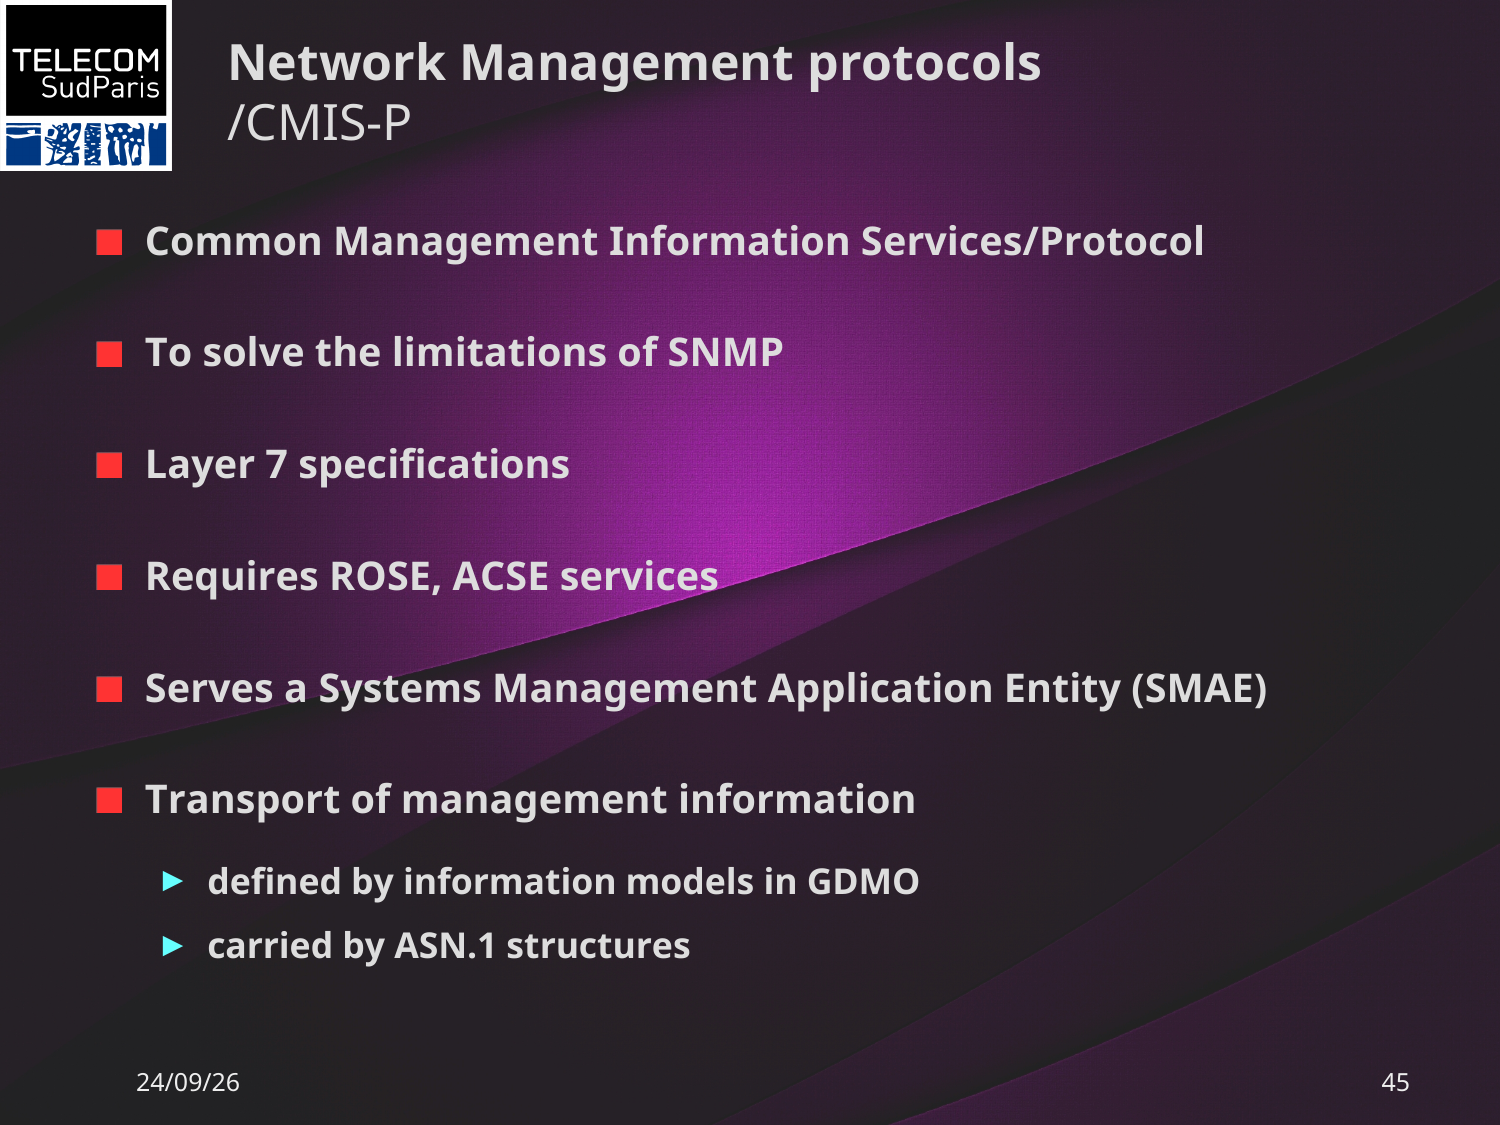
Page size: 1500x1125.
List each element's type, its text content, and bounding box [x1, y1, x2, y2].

picture [0, 0, 1500, 1125]
list Common Management Information Services/Protocol To solve the limitations of SNMP Layer 7 specifications Requires ROSE, ACSE services Serves a Systems Management Application Entity (SMAE) Transport of management information defined by information models in GDMO carried by ASN.1 structures [76, 207, 1427, 977]
title Network Management protocols /CMIS-P [212, 30, 1406, 150]
